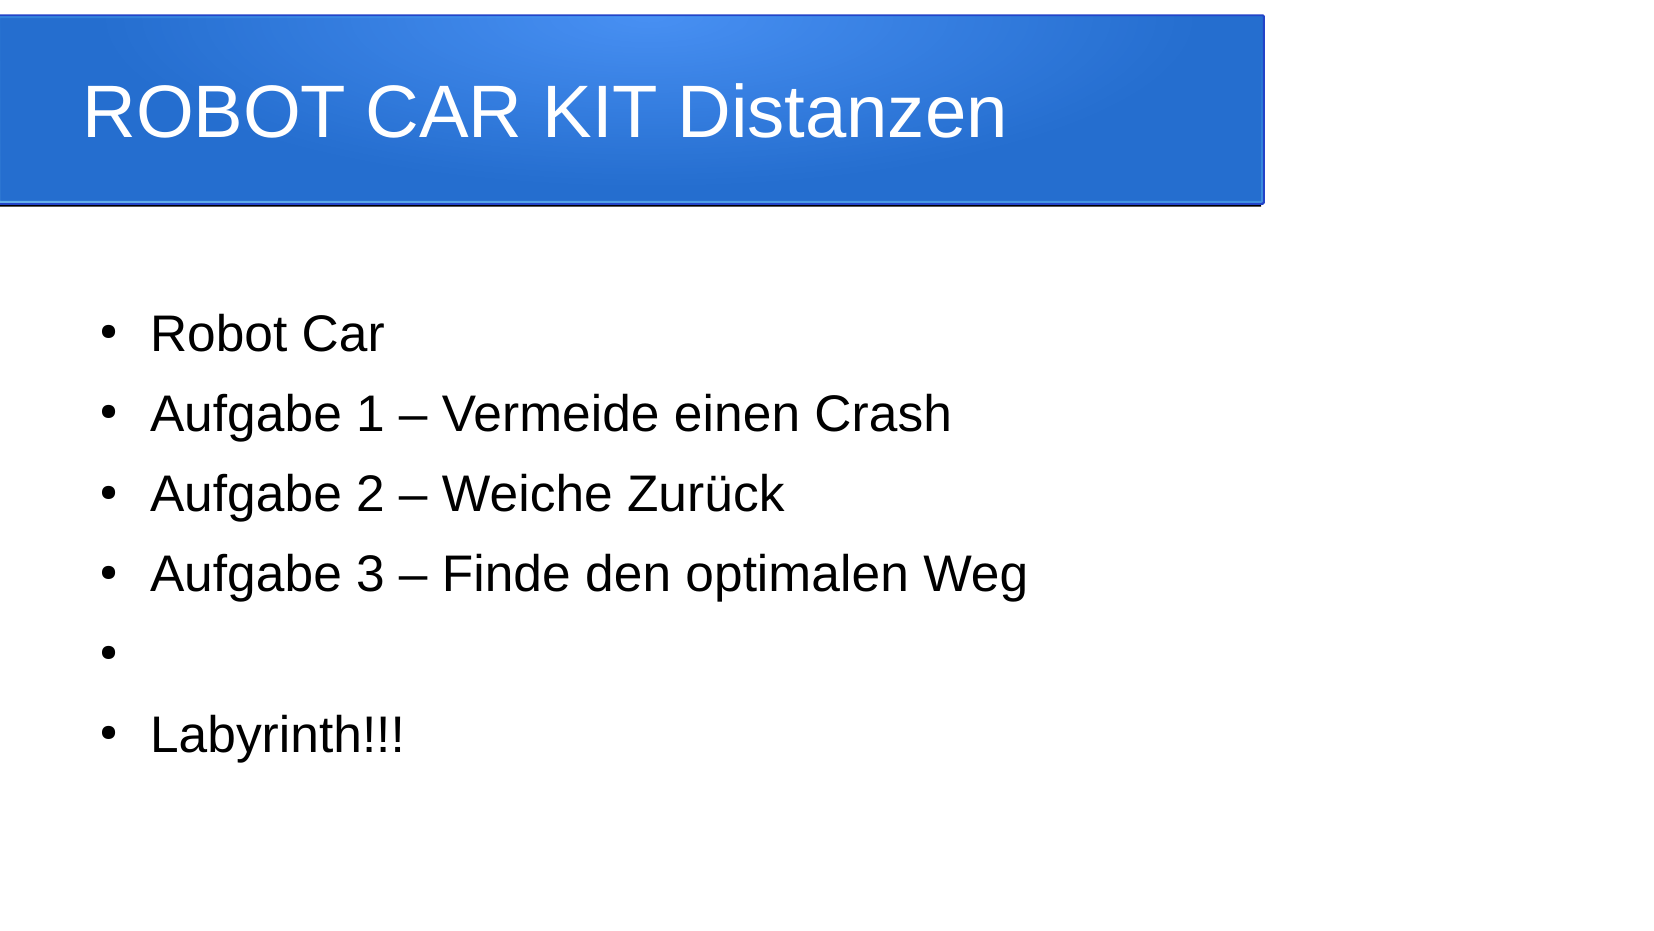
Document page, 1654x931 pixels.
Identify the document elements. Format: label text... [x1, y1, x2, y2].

title ROBOT CAR KIT Distanzen [82, 35, 1235, 189]
list Robot Car Aufgabe 1 – Vermeide einen Crash Aufgabe 2 – Weiche Zurück Aufgabe 3 – Finde den optimalen Weg Labyrinth!!! [82, 224, 1571, 764]
